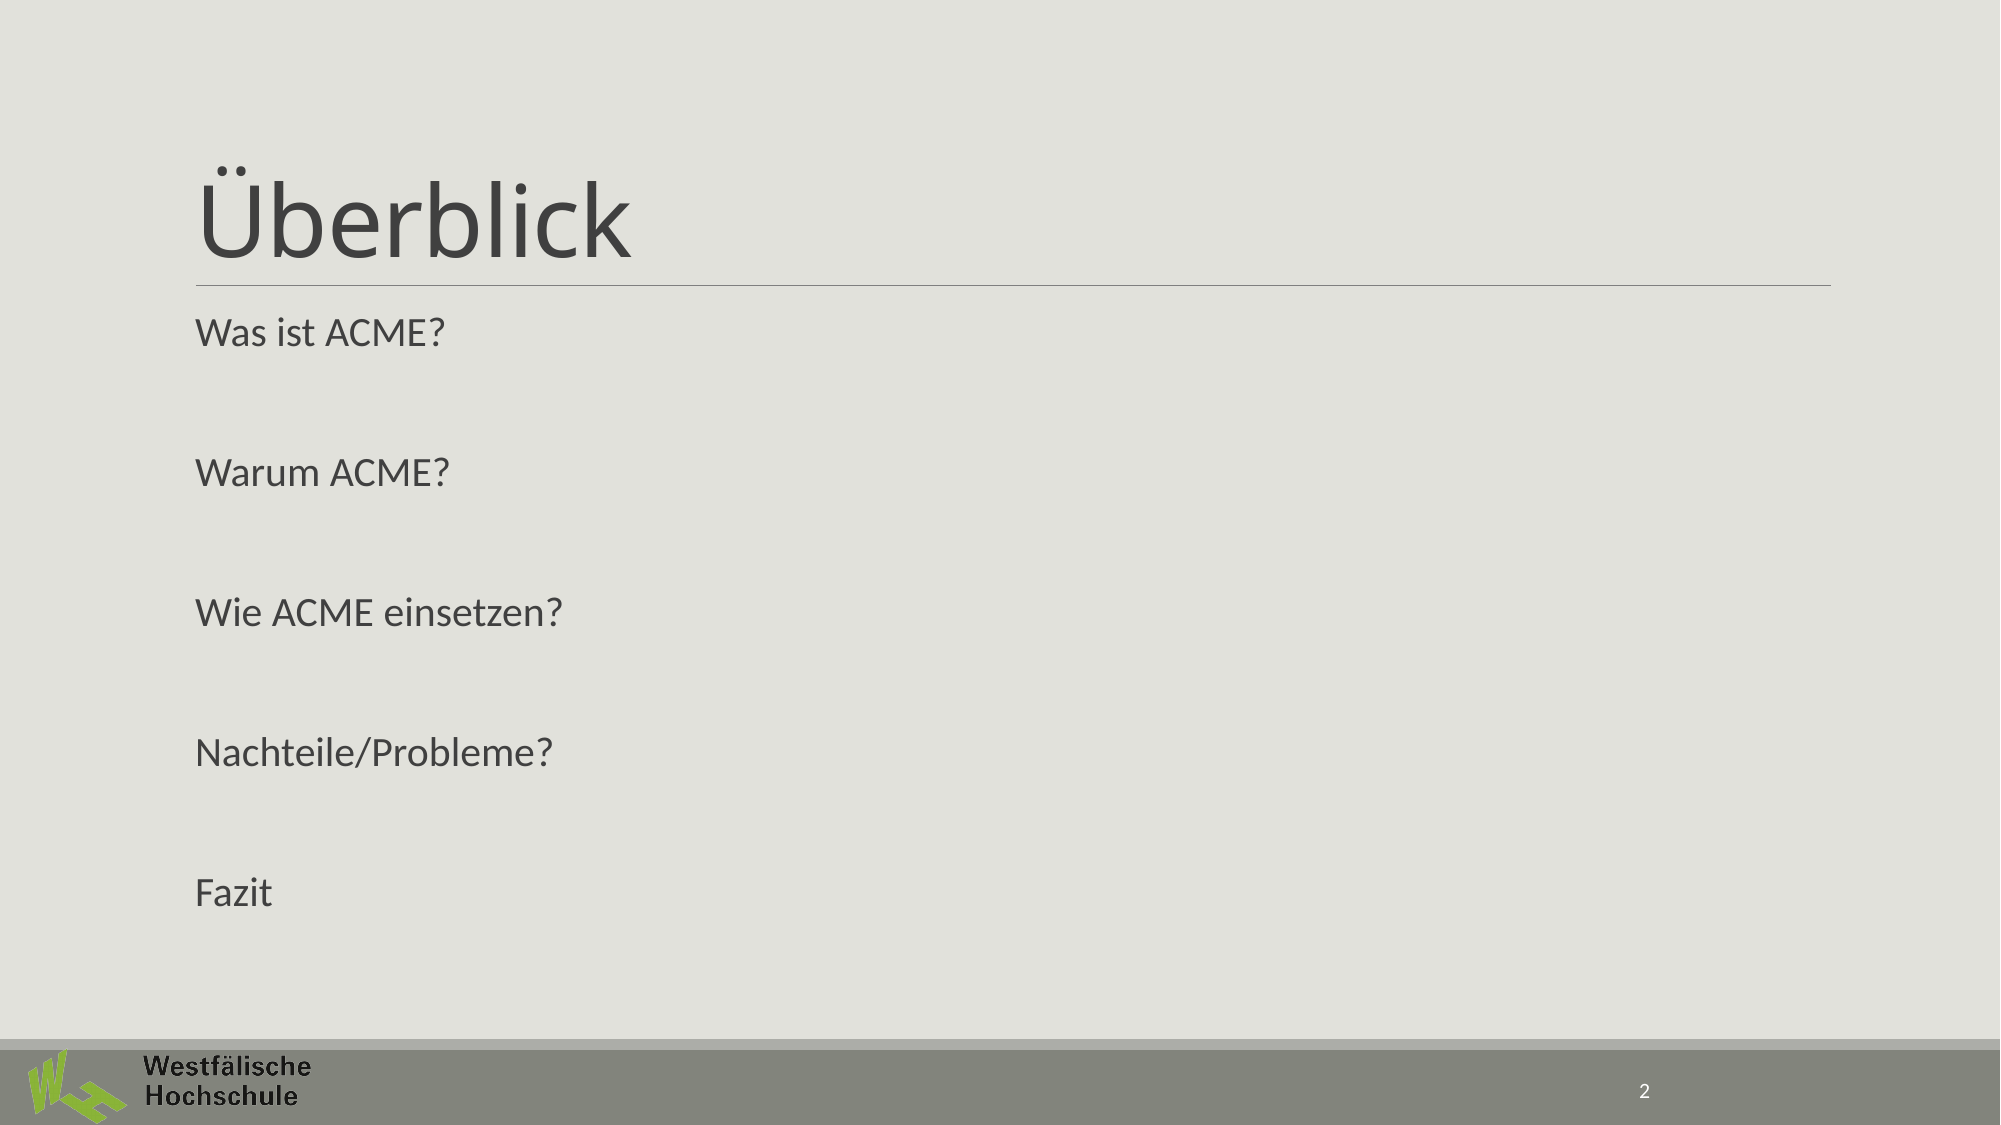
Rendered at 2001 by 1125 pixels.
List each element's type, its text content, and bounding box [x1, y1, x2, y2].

list Was ist ACME? Warum ACME? Wie ACME einsetzen? Nachteile/Probleme? Fazit [180, 302, 1831, 963]
text_box <Foliennummer> [1624, 1059, 1840, 1120]
picture [25, 1045, 313, 1125]
title Überblick [180, 47, 1831, 286]
